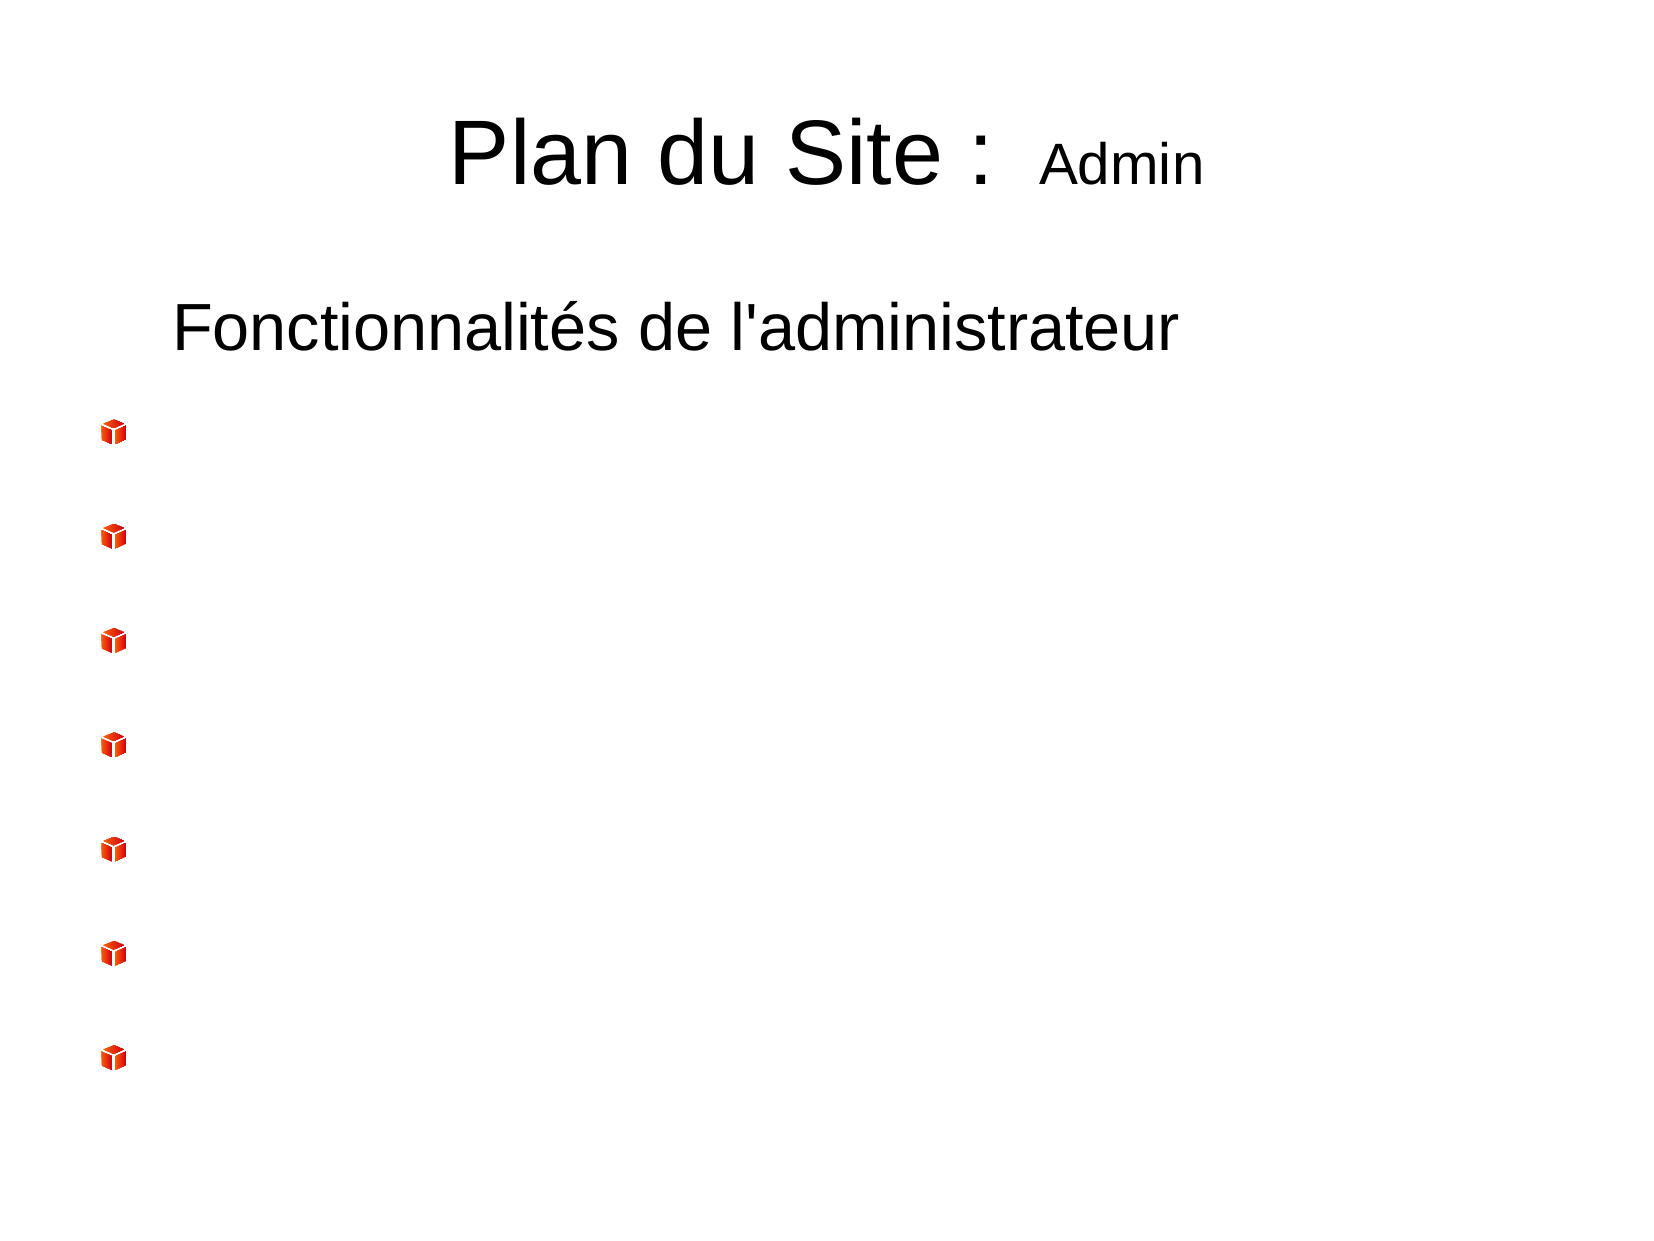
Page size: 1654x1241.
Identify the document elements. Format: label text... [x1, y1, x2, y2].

title Plan du Site : Admin [82, 49, 1571, 257]
list Fonctionnalités de l'administrateur [82, 290, 1571, 1109]
